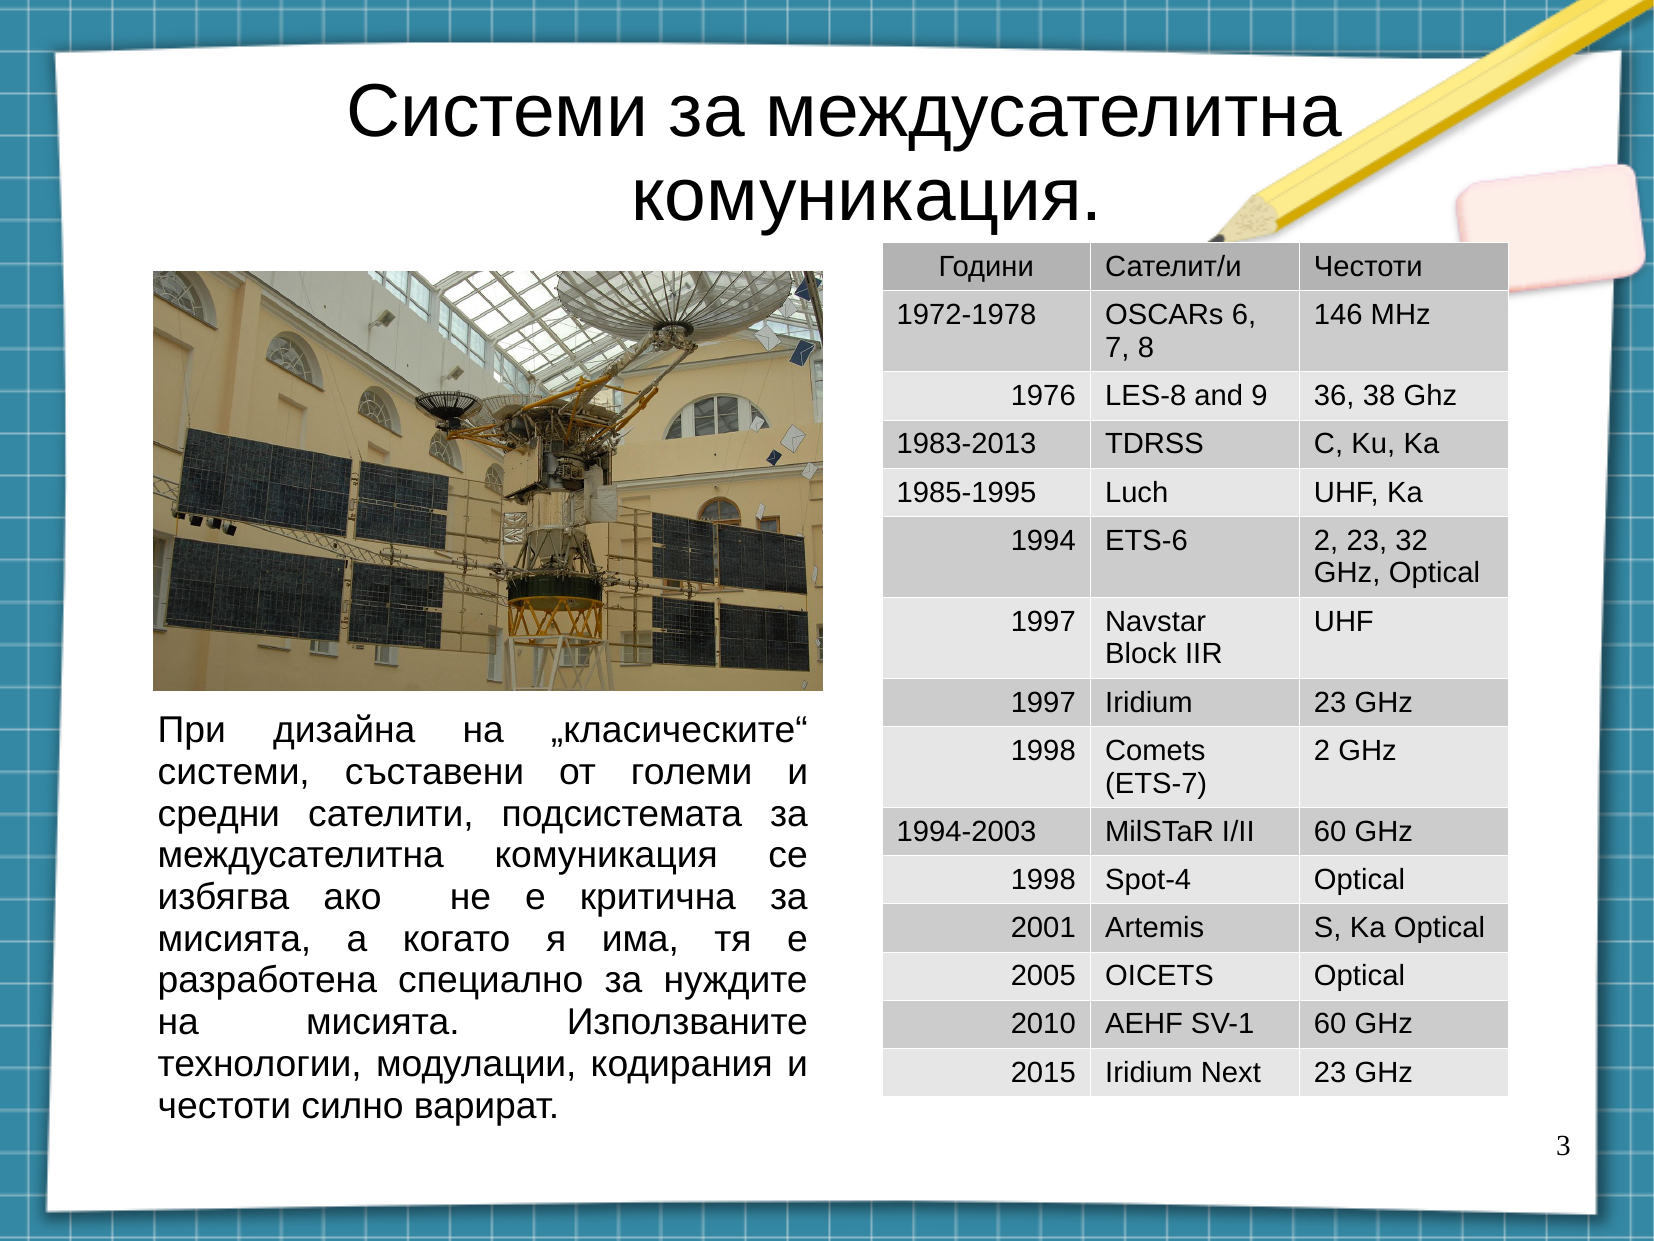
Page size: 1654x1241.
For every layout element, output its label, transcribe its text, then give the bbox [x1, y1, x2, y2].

table_cell 2, 23, 32 GHz, Optical [1300, 517, 1508, 597]
table_cell Navstar Block IIR [1091, 598, 1299, 678]
table_cell 60 GHz [1300, 808, 1508, 855]
table_cell 2010 [883, 1001, 1090, 1048]
table_cell 2 GHz [1300, 727, 1508, 807]
table_cell 1998 [883, 856, 1090, 903]
table_cell 1994 [883, 517, 1090, 597]
table_cell 2001 [883, 904, 1090, 952]
table_cell S, Ka Optical [1300, 904, 1508, 952]
picture [0, 0, 1654, 1241]
table_cell 36, 38 Ghz [1300, 372, 1508, 420]
table_cell 2015 [883, 1049, 1090, 1096]
table_cell ETS-6 [1091, 517, 1299, 597]
list При дизайна на „класическите“ системи, съставени от големи и средни сателити, подсистемата за междусателитна комуникация се избягва ако не е критична за мисията, а когато я има, тя е разработена специално за нуждите на мисията. Използваните технологии, модулации, кодирания и честоти силно варират. [118, 708, 809, 1134]
table_cell UHF [1300, 598, 1508, 678]
table_cell Optical [1300, 856, 1508, 903]
table_header Честоти [1300, 243, 1508, 290]
table_cell 60 GHz [1300, 1001, 1508, 1048]
table_cell 23 GHz [1300, 679, 1508, 726]
table_cell 1998 [883, 727, 1090, 807]
table_cell MilSTaR I/II [1091, 808, 1299, 855]
table_cell 1983-2013 [883, 421, 1090, 468]
table_cell Comets (ETS-7) [1091, 727, 1299, 807]
table_cell TDRSS [1091, 421, 1299, 468]
table_cell Luch [1091, 469, 1299, 516]
table_cell 23 GHz [1300, 1049, 1508, 1096]
table_cell OSCARs 6, 7, 8 [1091, 291, 1299, 371]
table_cell LES-8 and 9 [1091, 372, 1299, 420]
table_cell Optical [1300, 953, 1508, 1000]
table_cell 1976 [883, 372, 1090, 420]
table_cell Iridium Next [1091, 1049, 1299, 1096]
table_cell 1994-2003 [883, 808, 1090, 855]
table_cell AEHF SV-1 [1091, 1001, 1299, 1048]
table_cell 1972-1978 [883, 291, 1090, 371]
table_cell UHF, Ka [1300, 469, 1508, 516]
table_header Години [883, 243, 1090, 290]
table_cell OICETS [1091, 953, 1299, 1000]
table_cell 1985-1995 [883, 469, 1090, 516]
table_cell 1997 [883, 679, 1090, 726]
table_cell 1997 [883, 598, 1090, 678]
table_header Сателит/и [1091, 243, 1299, 290]
table_cell C, Ku, Ka [1300, 421, 1508, 468]
title Системи за междусателитна комуникация. [82, 49, 1571, 257]
table_cell 2005 [883, 953, 1090, 1000]
table_cell Iridium [1091, 679, 1299, 726]
table_cell Spot-4 [1091, 856, 1299, 903]
table_cell 146 MHz [1300, 291, 1508, 371]
table_cell Artemis [1091, 904, 1299, 952]
